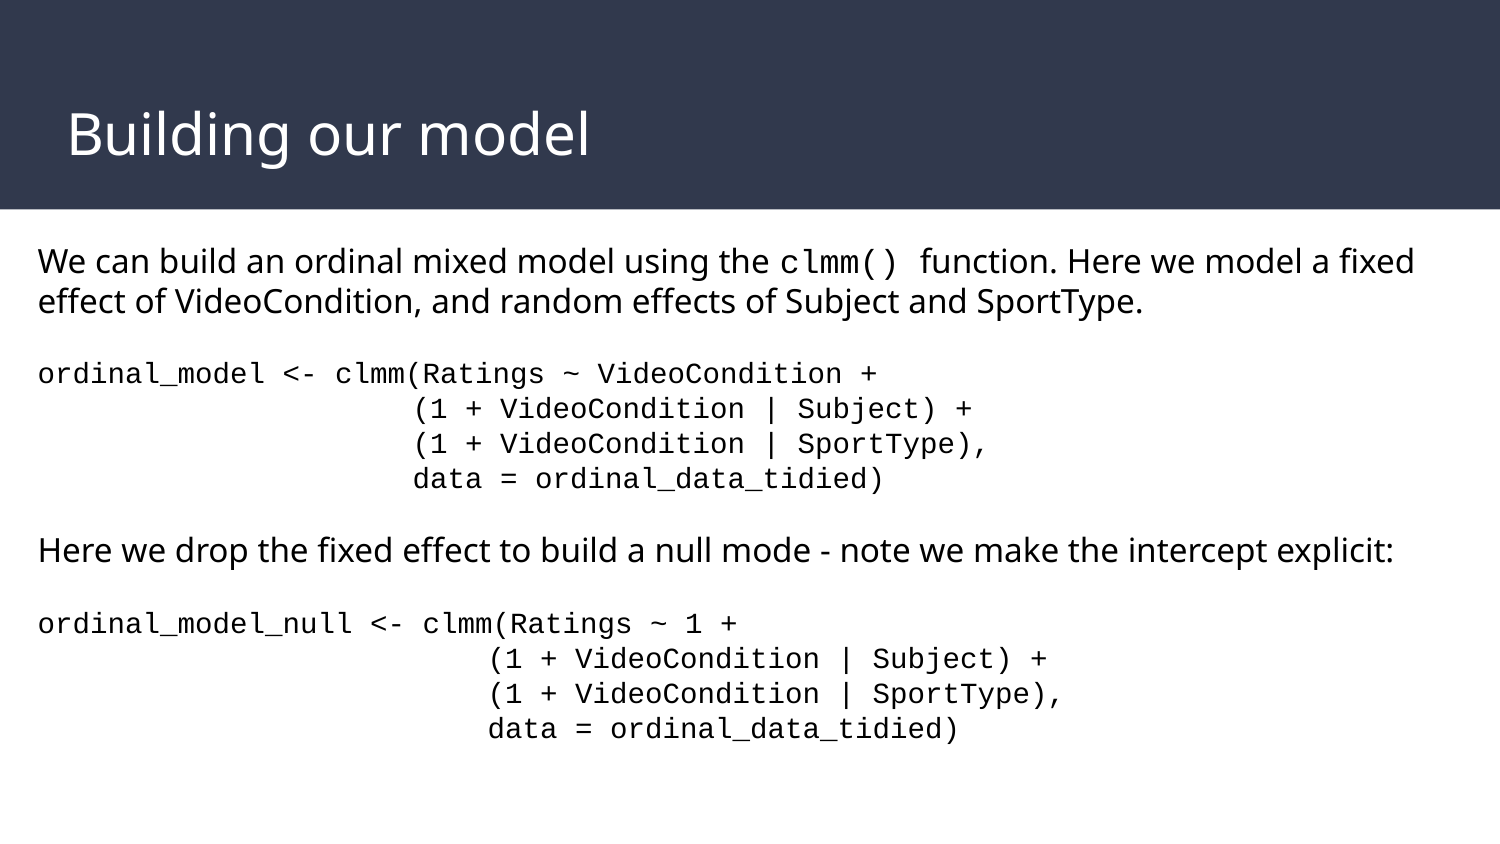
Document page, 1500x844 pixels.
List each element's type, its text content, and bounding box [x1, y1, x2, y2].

title Building our model [51, 82, 1449, 185]
text_box We can build an ordinal mixed model using the clmm() function. Here we model a fixed effect of VideoCondition, and random effects of Subject and SportType. ordinal_model <- clmm(Ratings ~ VideoCondition + (1 + VideoCondition | Subject) + (1 + VideoCondition | SportType), data = ordinal_data_tidied) Here we drop the fixed effect to build a null mode - note we make the intercept explicit: ordinal_model_null <- clmm(Ratings ~ 1 + (1 + VideoCondition | Subject) + (1 + VideoCondition | SportType), data = ordinal_data_tidied) [22, 224, 1485, 815]
